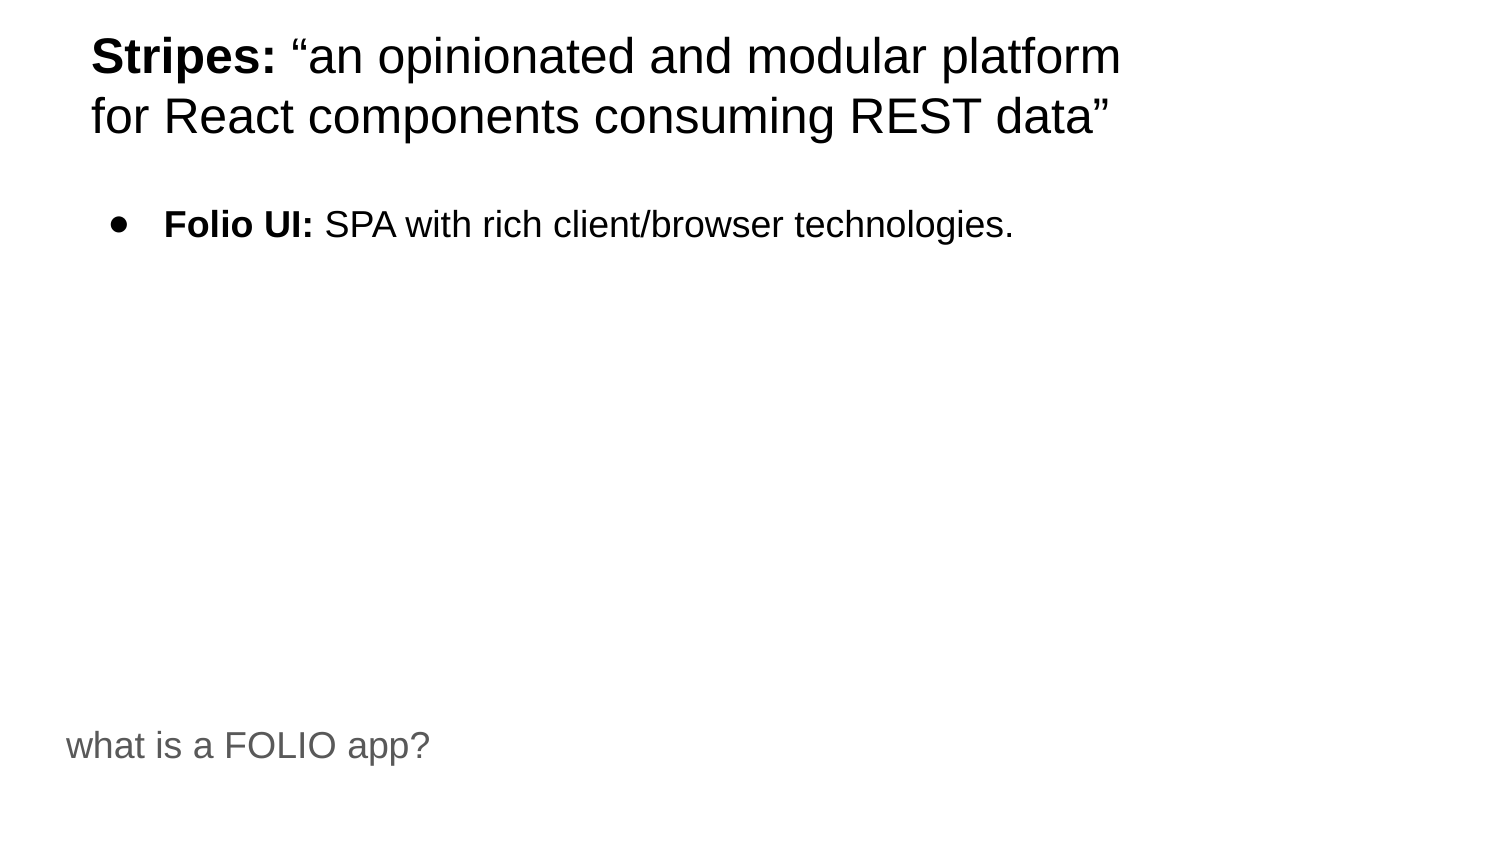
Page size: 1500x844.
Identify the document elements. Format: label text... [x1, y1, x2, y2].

list what is a FOLIO app? [51, 694, 1036, 794]
text_box Stripes: “an opinionated and modular platform for React components consuming REST data” [76, 8, 1173, 225]
text_box Folio UI: SPA with rich client/browser technologies. [73, 184, 1240, 703]
